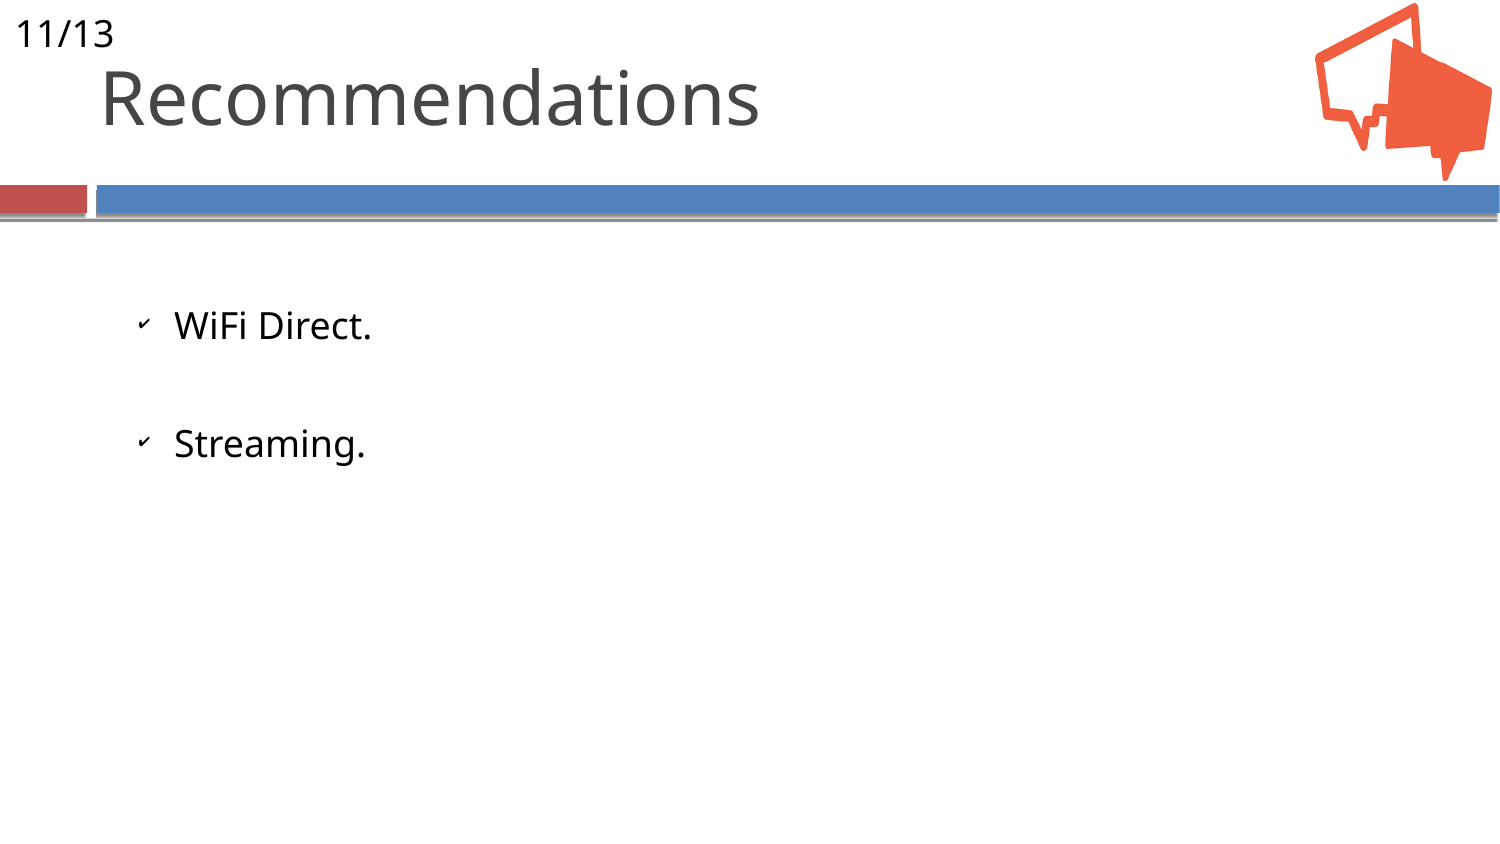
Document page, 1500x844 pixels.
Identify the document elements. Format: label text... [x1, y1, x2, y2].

text_box Streaming. [124, 410, 793, 475]
picture [1315, 3, 1492, 181]
text_box 11/13 [0, 0, 151, 64]
text_box Recommendations [99, 13, 1315, 179]
text_box WiFi Direct. [123, 292, 793, 356]
